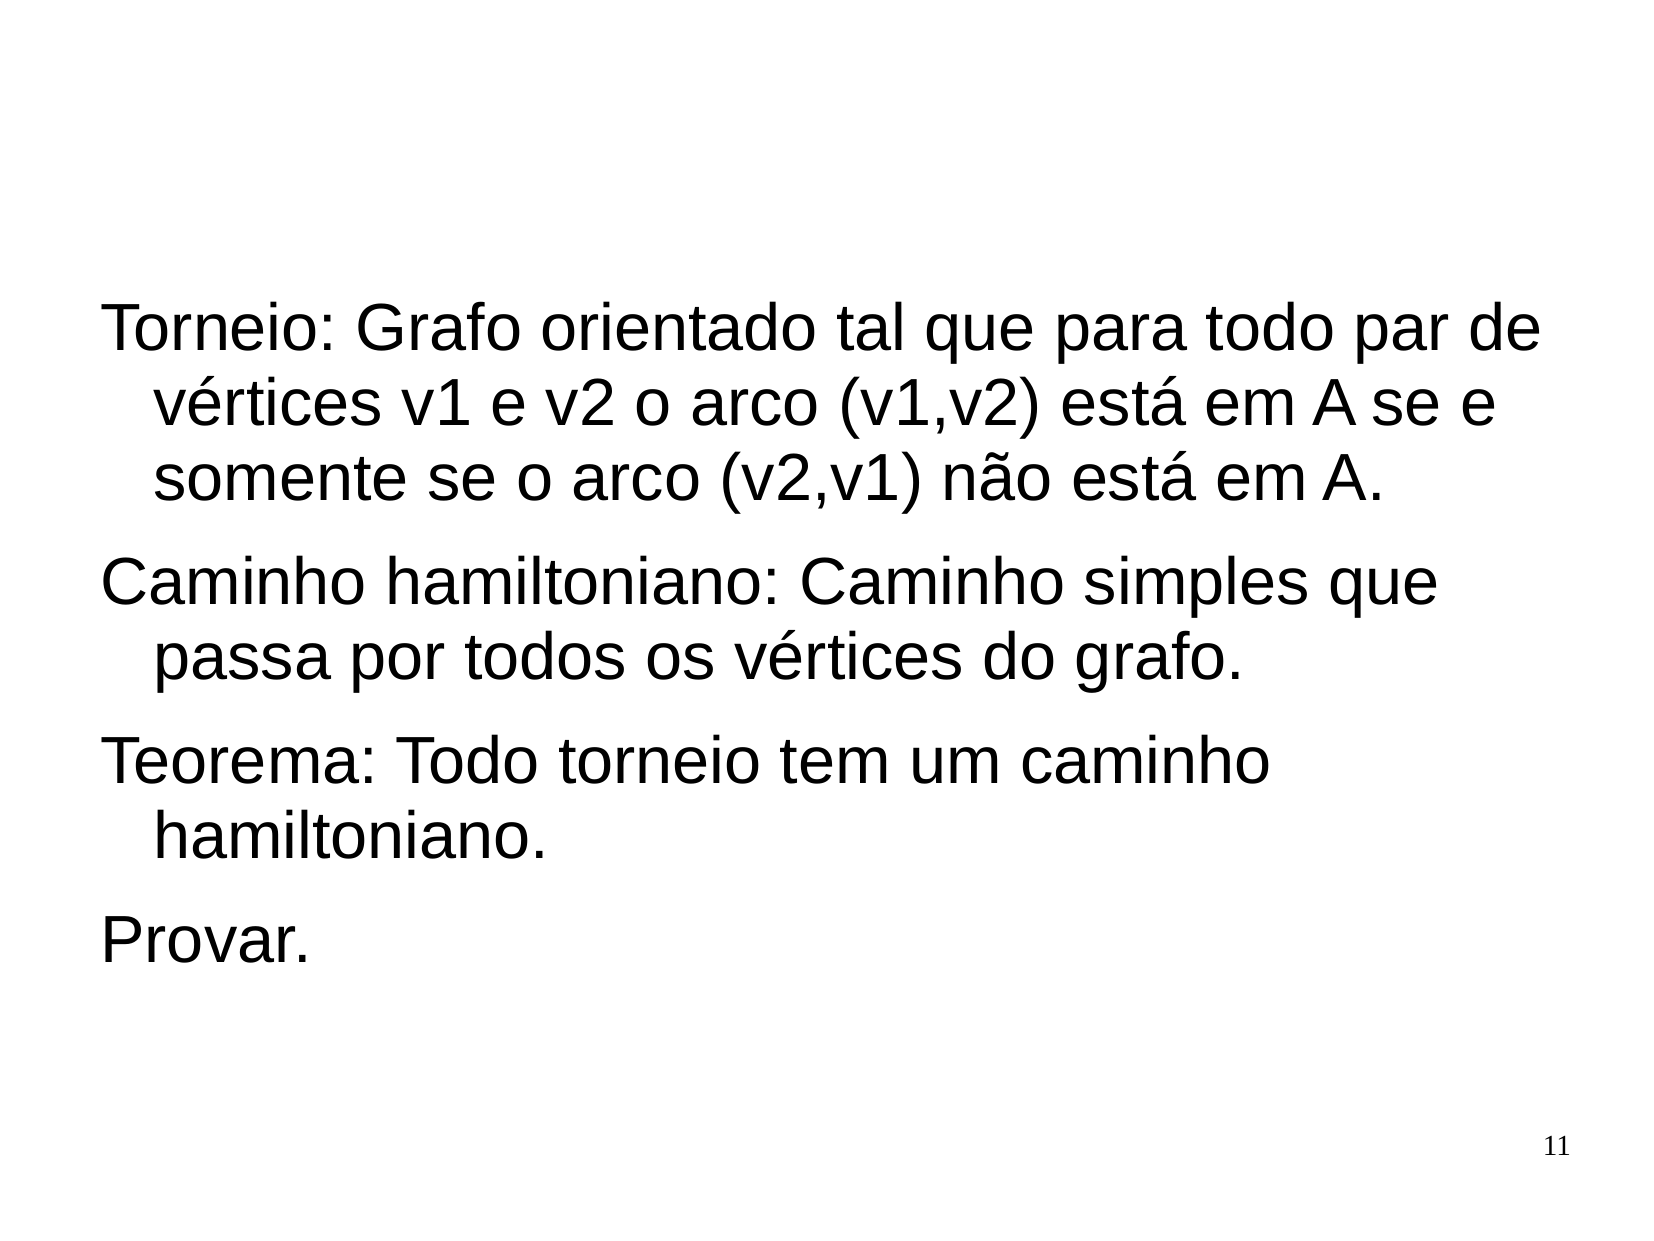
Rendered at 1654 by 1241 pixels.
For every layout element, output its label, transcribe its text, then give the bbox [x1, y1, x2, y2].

list Torneio: Grafo orientado tal que para todo par de vértices v1 e v2 o arco (v1,v2) está em A se e somente se o arco (v2,v1) não está em A. Caminho hamiltoniano: Caminho simples que passa por todos os vértices do grafo. Teorema: Todo torneio tem um caminho hamiltoniano. Provar. [82, 290, 1571, 1094]
